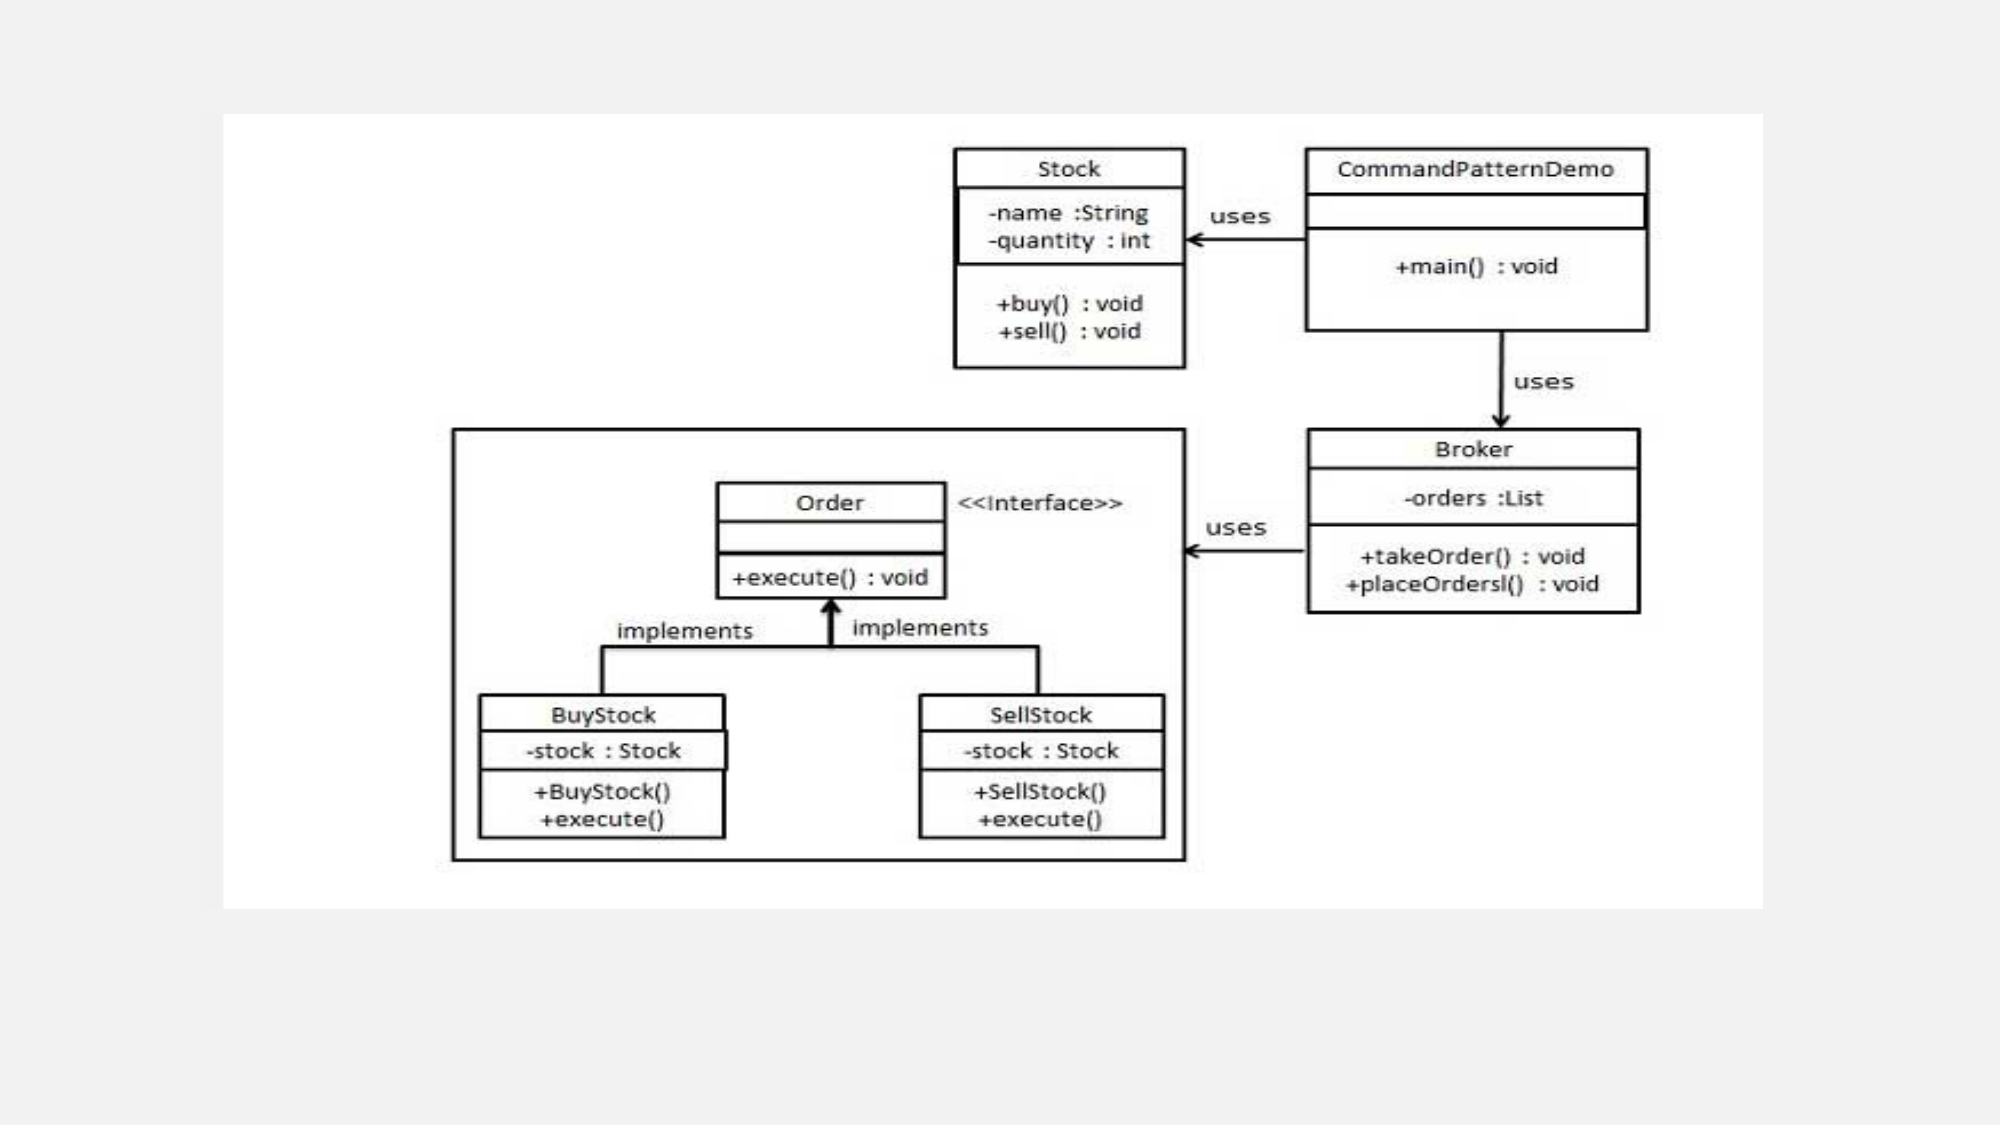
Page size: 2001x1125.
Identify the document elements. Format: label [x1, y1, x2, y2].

picture [201, 114, 1763, 909]
